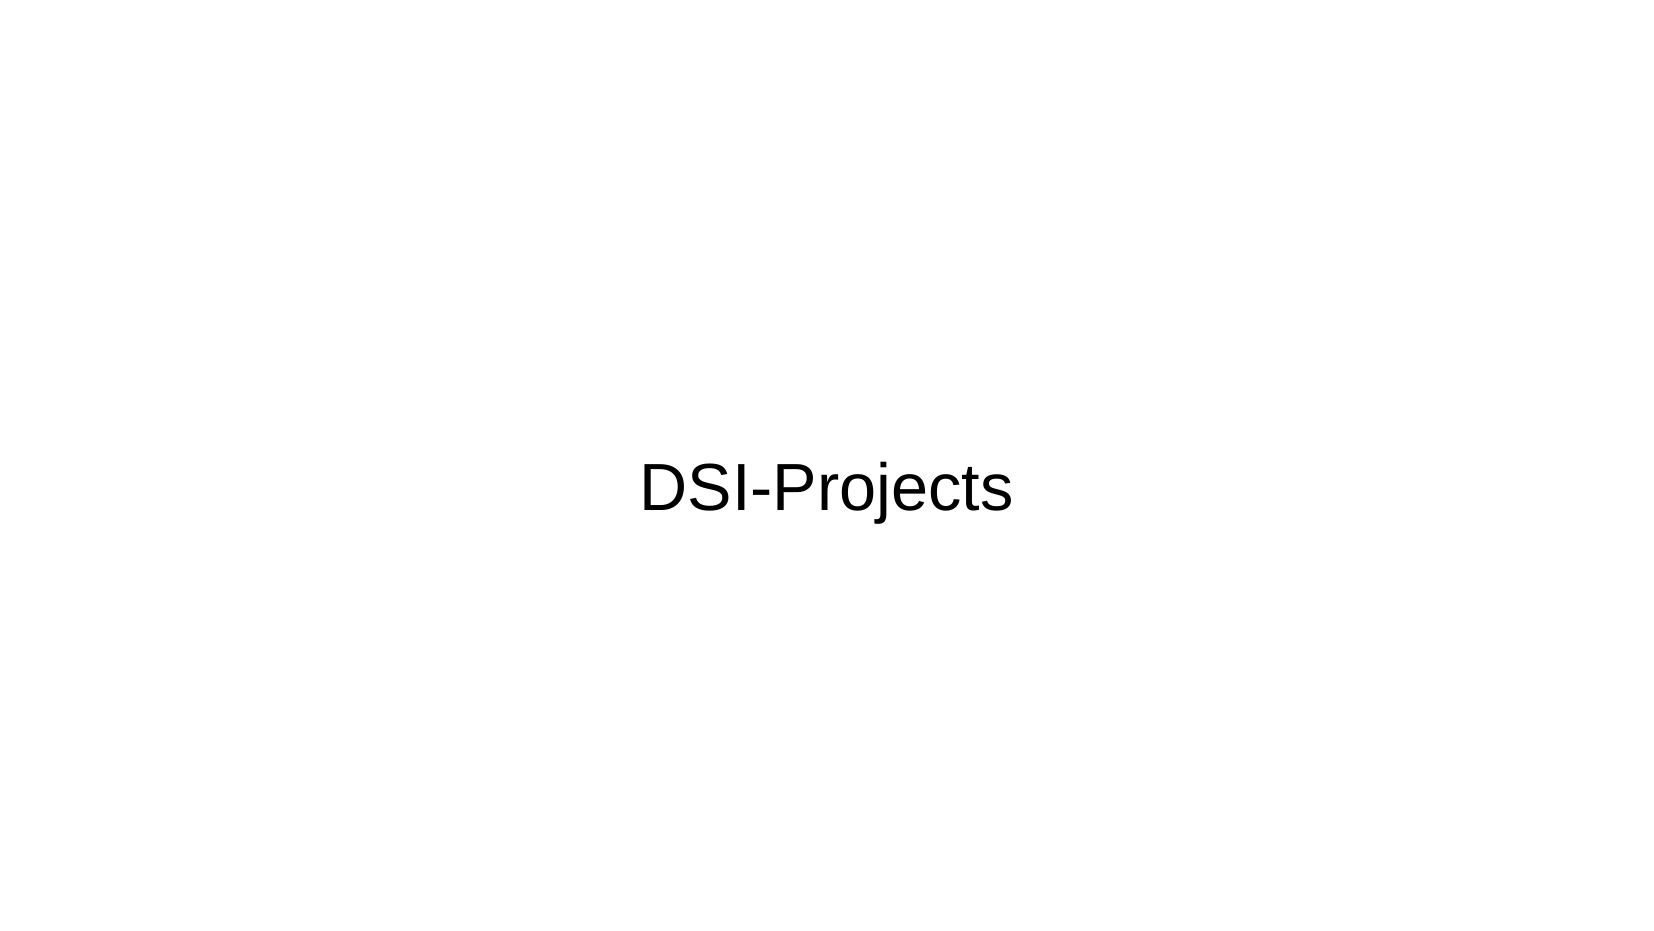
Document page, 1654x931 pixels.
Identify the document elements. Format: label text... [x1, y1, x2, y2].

subtitle DSI-Projects [82, 217, 1571, 758]
